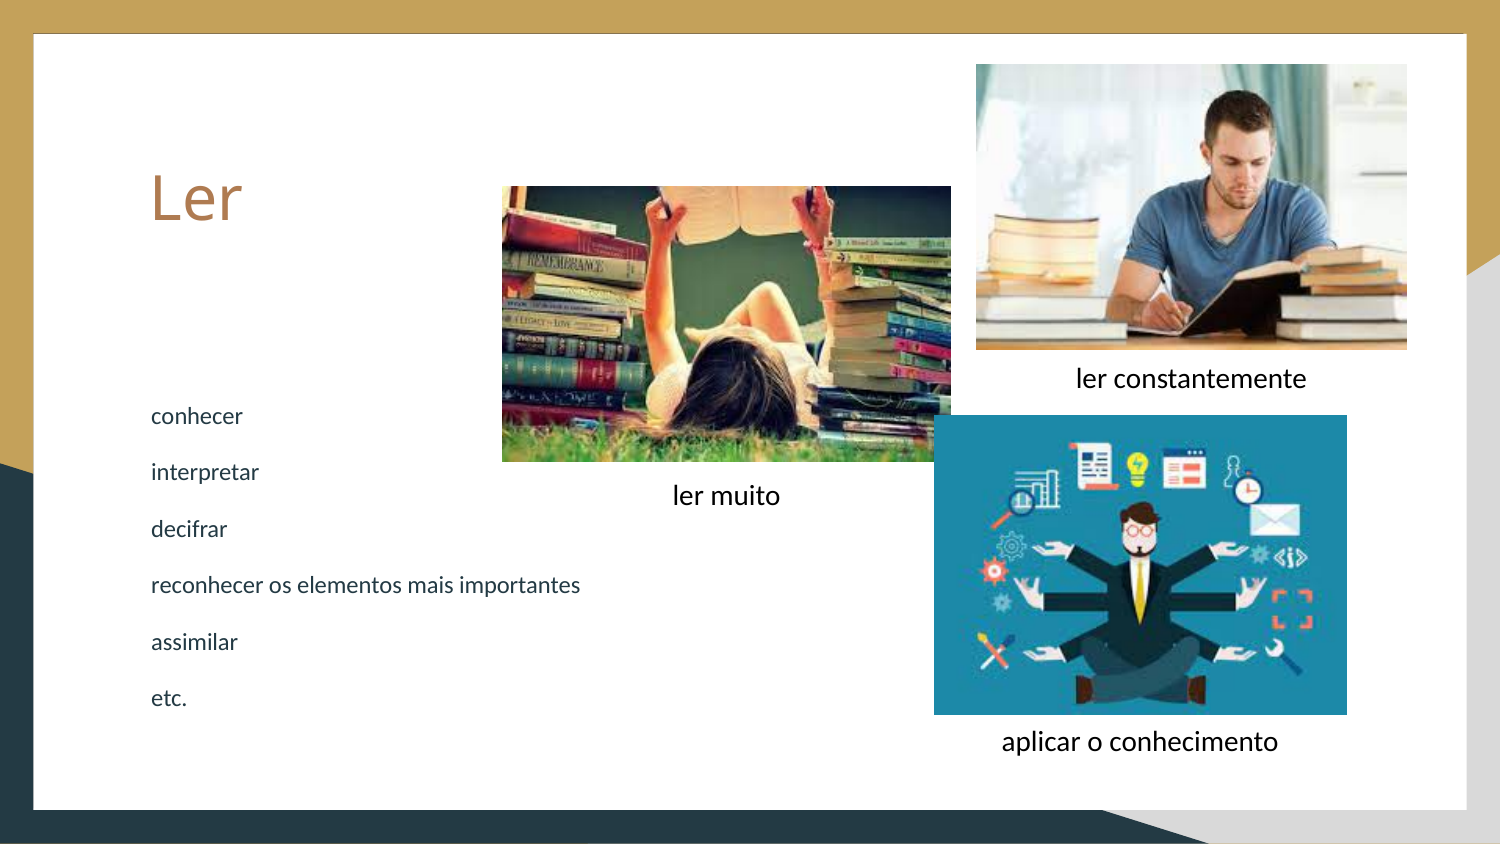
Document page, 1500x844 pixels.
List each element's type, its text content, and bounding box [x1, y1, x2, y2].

text_box ler muito [745, 461, 934, 527]
list conhecer interpretar decifrar reconhecer os elementos mais importantes assimilar etc. [136, 380, 745, 729]
picture [502, 186, 1347, 715]
text_box ler constantemente [1021, 344, 1362, 410]
text_box aplicar o conhecimento [977, 707, 1304, 773]
title Ler [134, 138, 743, 366]
picture [976, 64, 1407, 350]
